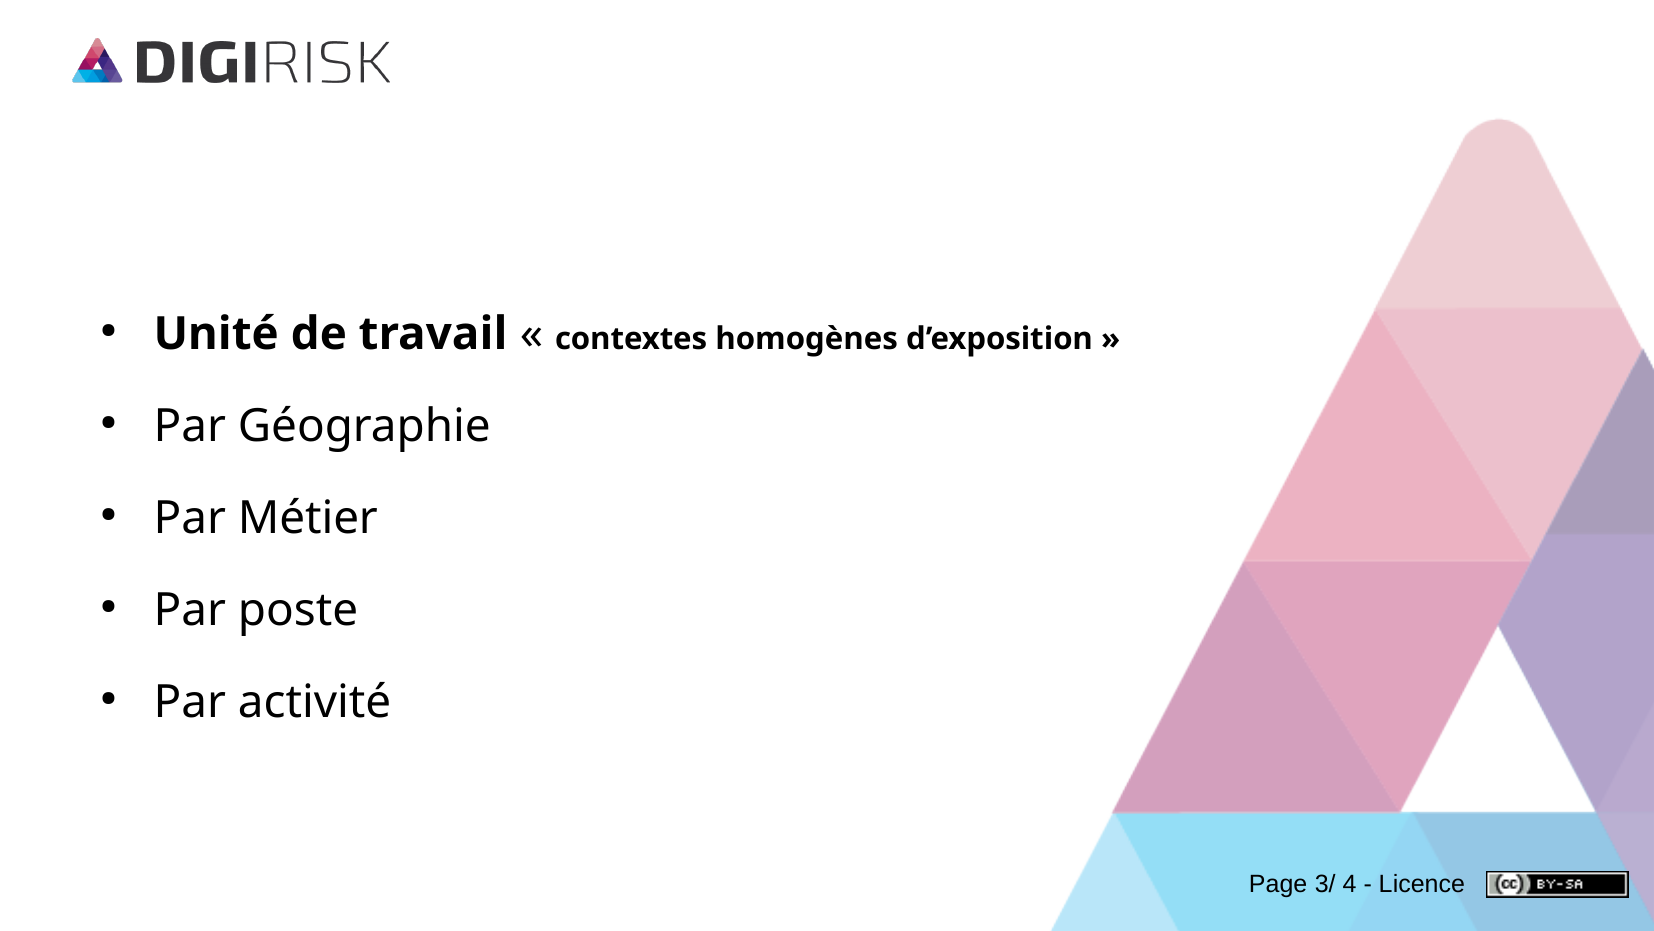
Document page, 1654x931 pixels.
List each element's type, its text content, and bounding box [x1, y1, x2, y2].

picture [70, 35, 390, 83]
list Unité de travail « contextes homogènes d’exposition » Par Géographie Par Métier Par poste Par activité [82, 300, 1571, 840]
picture [1486, 871, 1629, 898]
